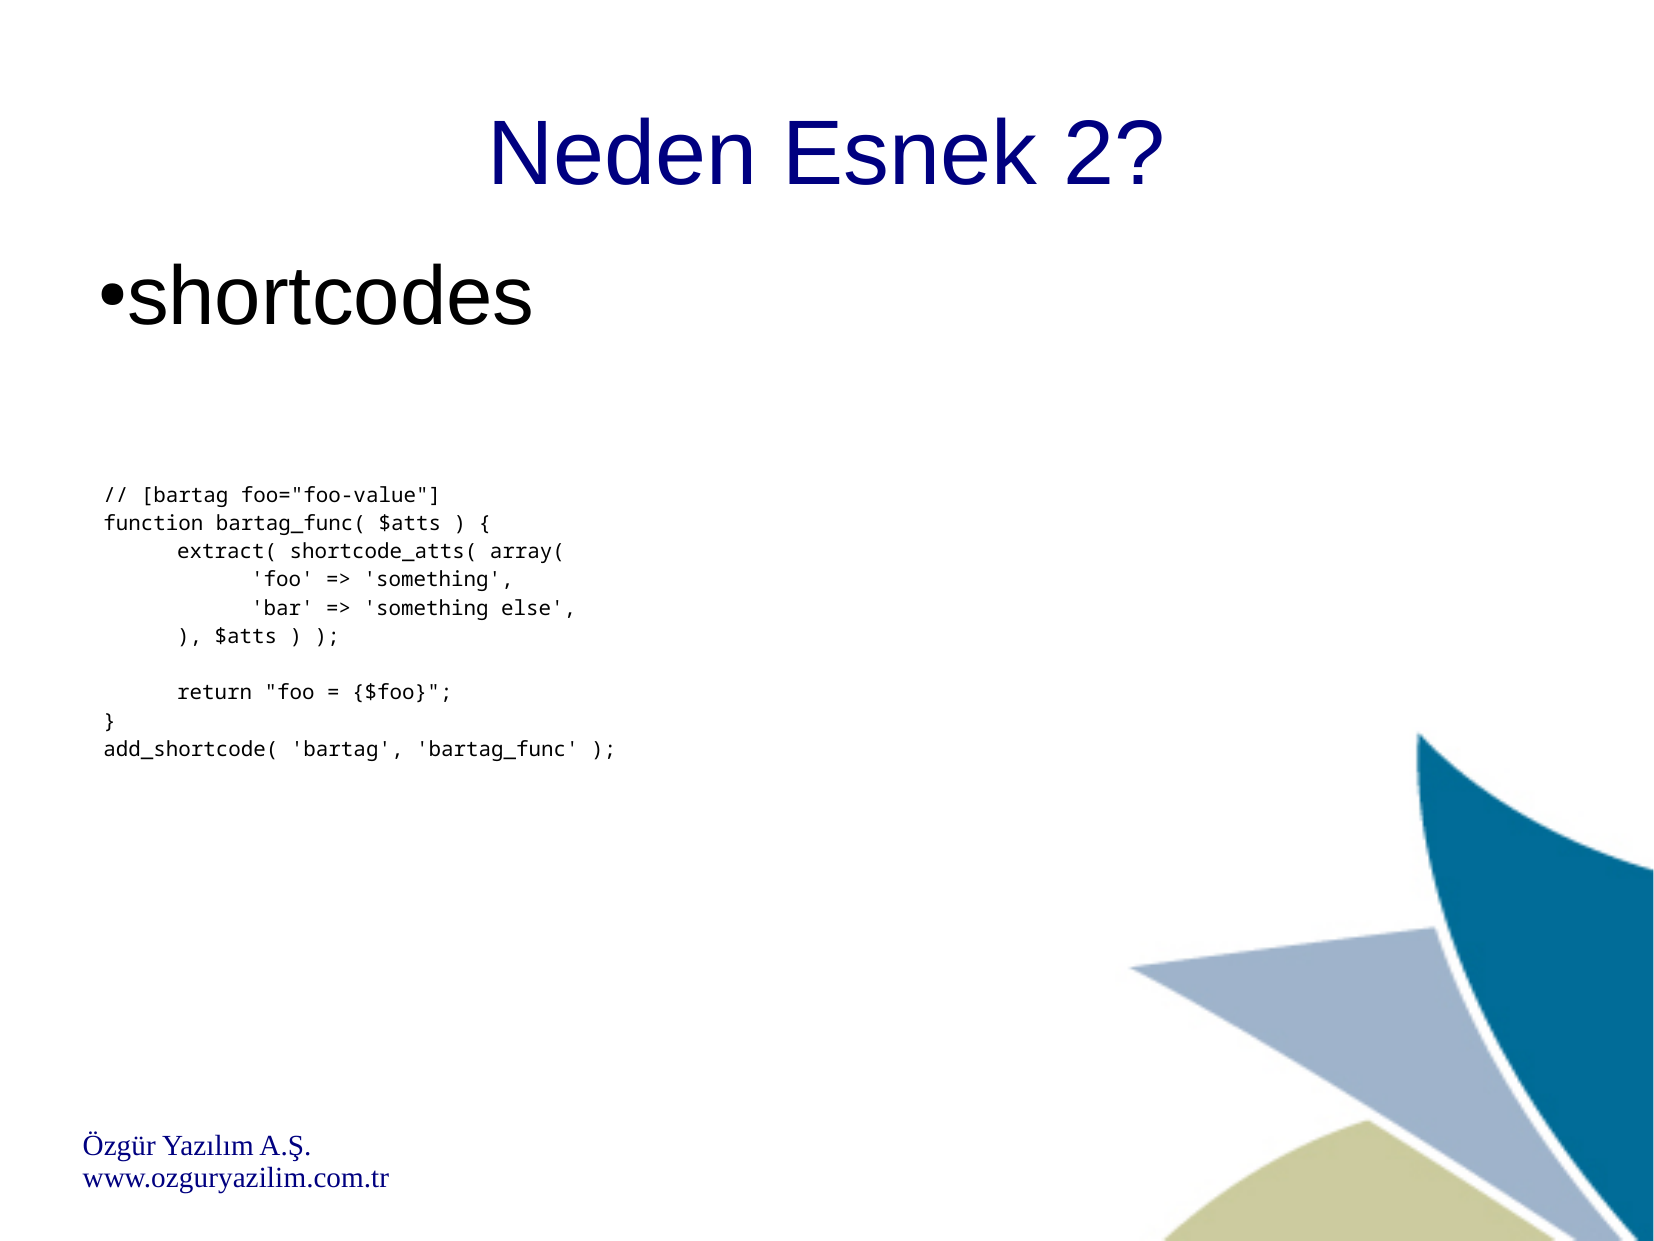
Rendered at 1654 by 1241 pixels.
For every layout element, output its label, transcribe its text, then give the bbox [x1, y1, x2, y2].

text_box shortcodes [82, 242, 969, 909]
text_box // [bartag foo="foo-value"] function bartag_func( $atts ) { extract( shortcode_atts( array( 'foo' => 'something', 'bar' => 'something else', ), $atts ) ); return "foo = {$foo}"; } add_shortcode( 'bartag', 'bartag_func' ); [88, 472, 957, 860]
picture [1062, 708, 1654, 1241]
title Neden Esnek 2? [82, 49, 1571, 257]
